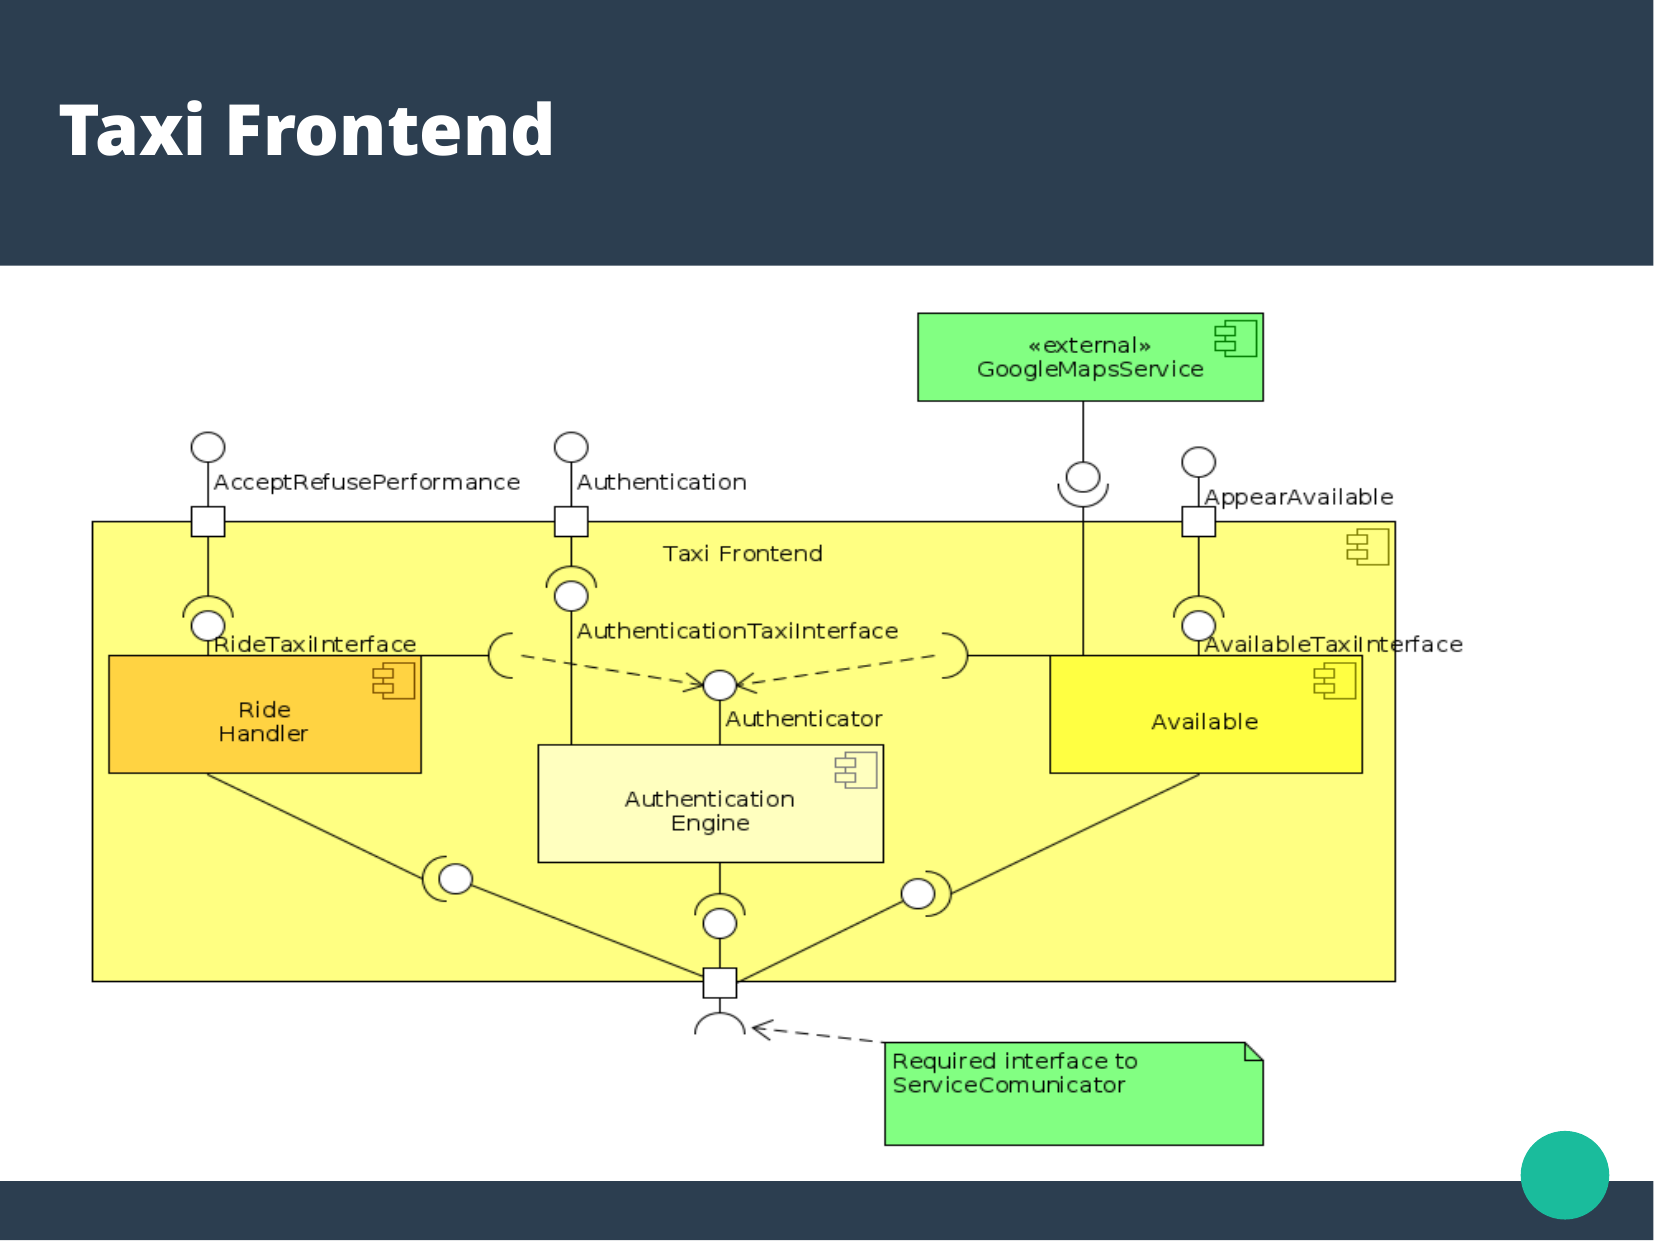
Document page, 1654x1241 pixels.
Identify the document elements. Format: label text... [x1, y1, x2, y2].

picture [59, 283, 1512, 1176]
title Taxi Frontend [59, 49, 1595, 207]
